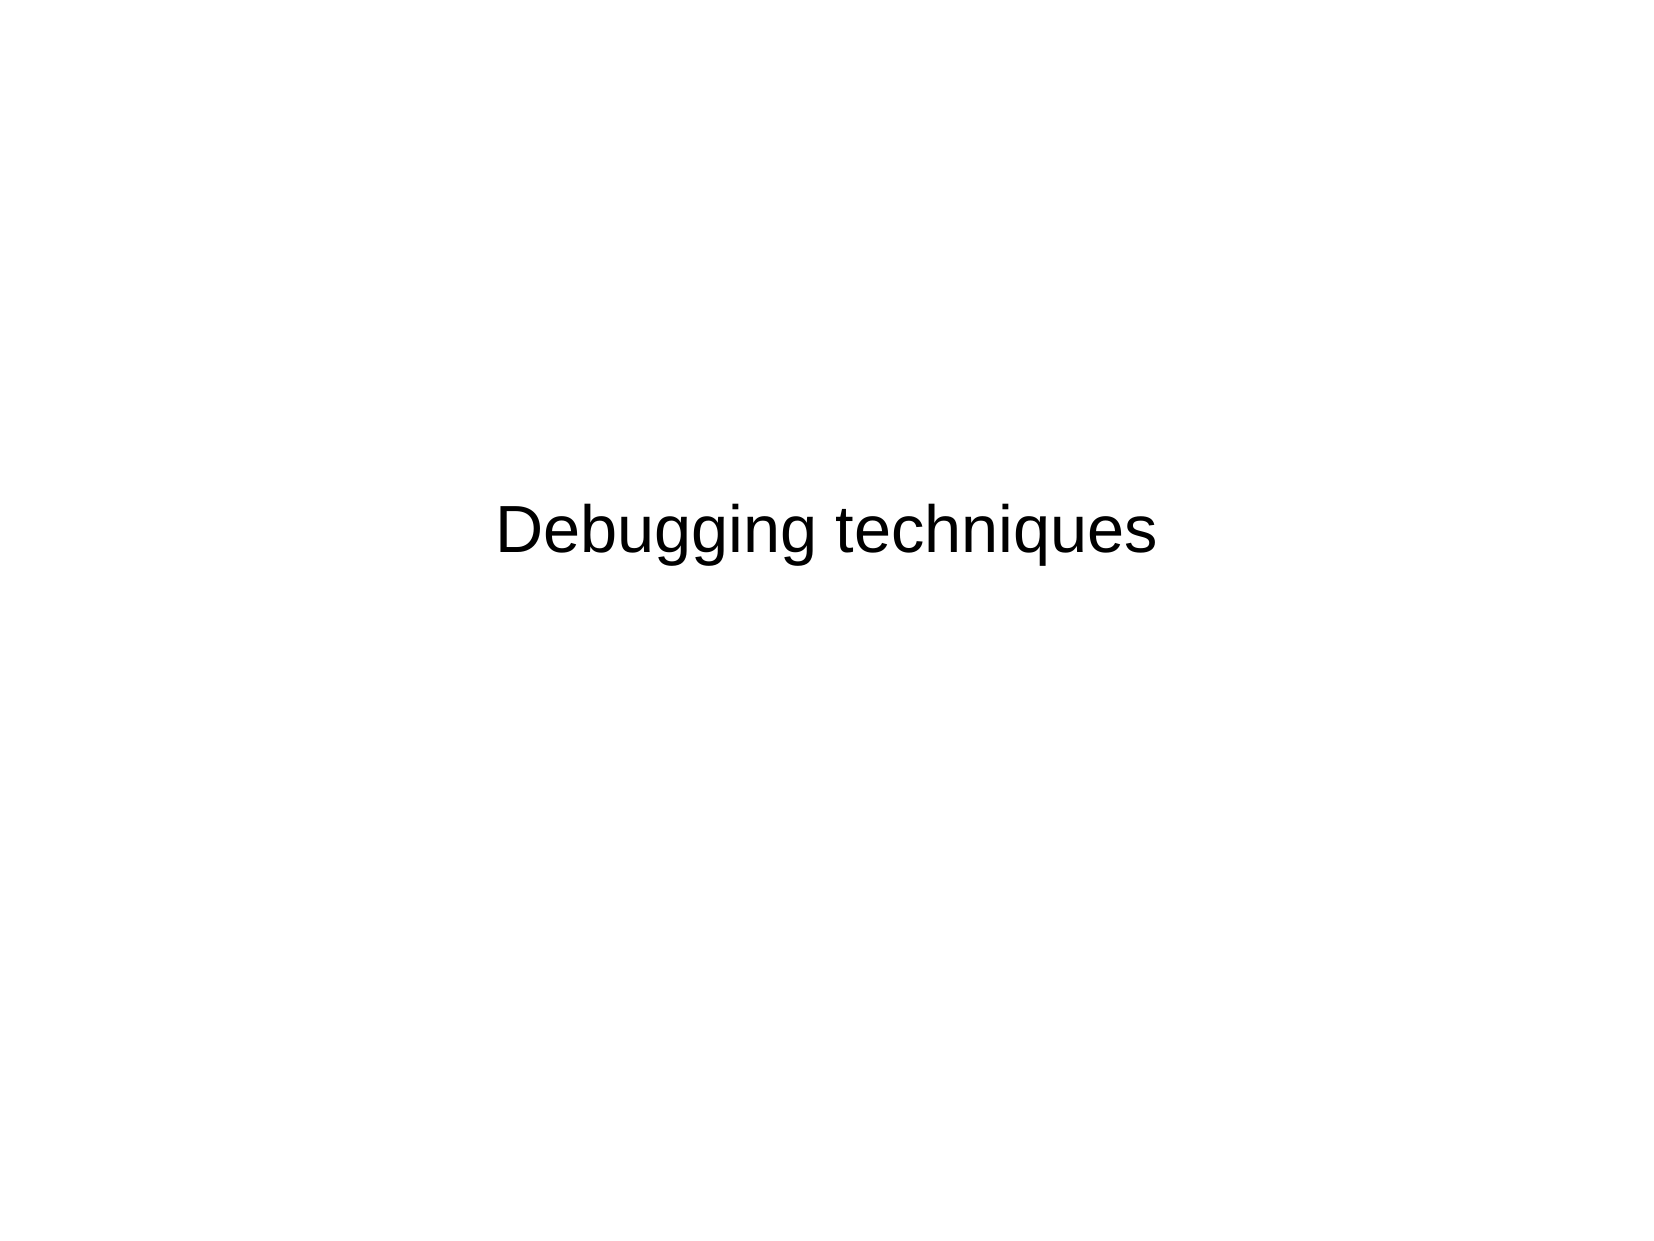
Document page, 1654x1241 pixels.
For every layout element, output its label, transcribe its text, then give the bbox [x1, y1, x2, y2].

subtitle Debugging techniques [82, 49, 1571, 1010]
